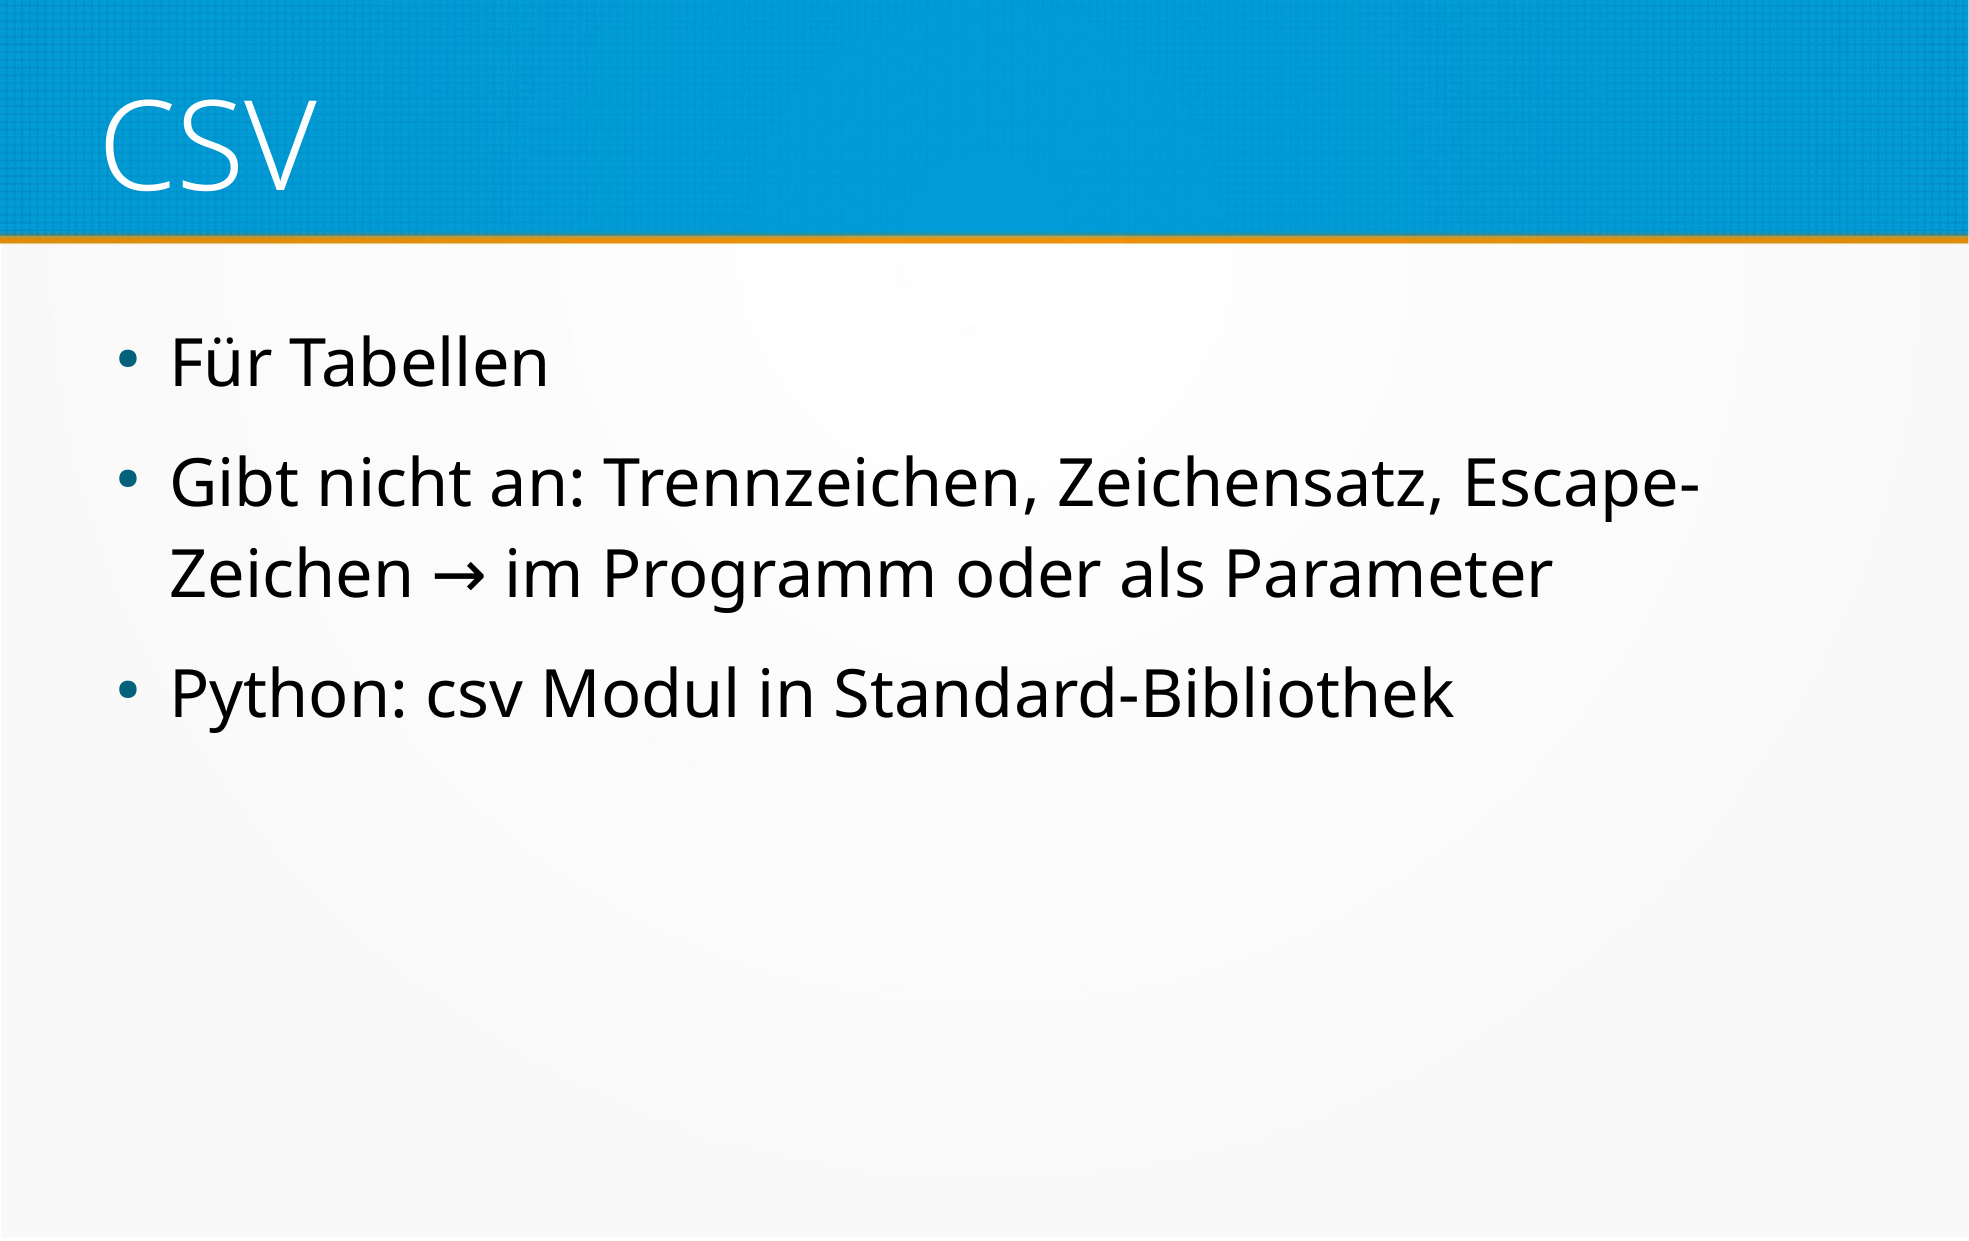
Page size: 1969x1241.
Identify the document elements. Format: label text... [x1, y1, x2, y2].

picture [0, 233, 1969, 1241]
title CSV [98, 19, 1870, 227]
list Für Tabellen Gibt nicht an: Trennzeichen, Zeichensatz, Escape-Zeichen → im Programm oder als Parameter Python: csv Modul in Standard-Bibliothek [98, 315, 1861, 1081]
